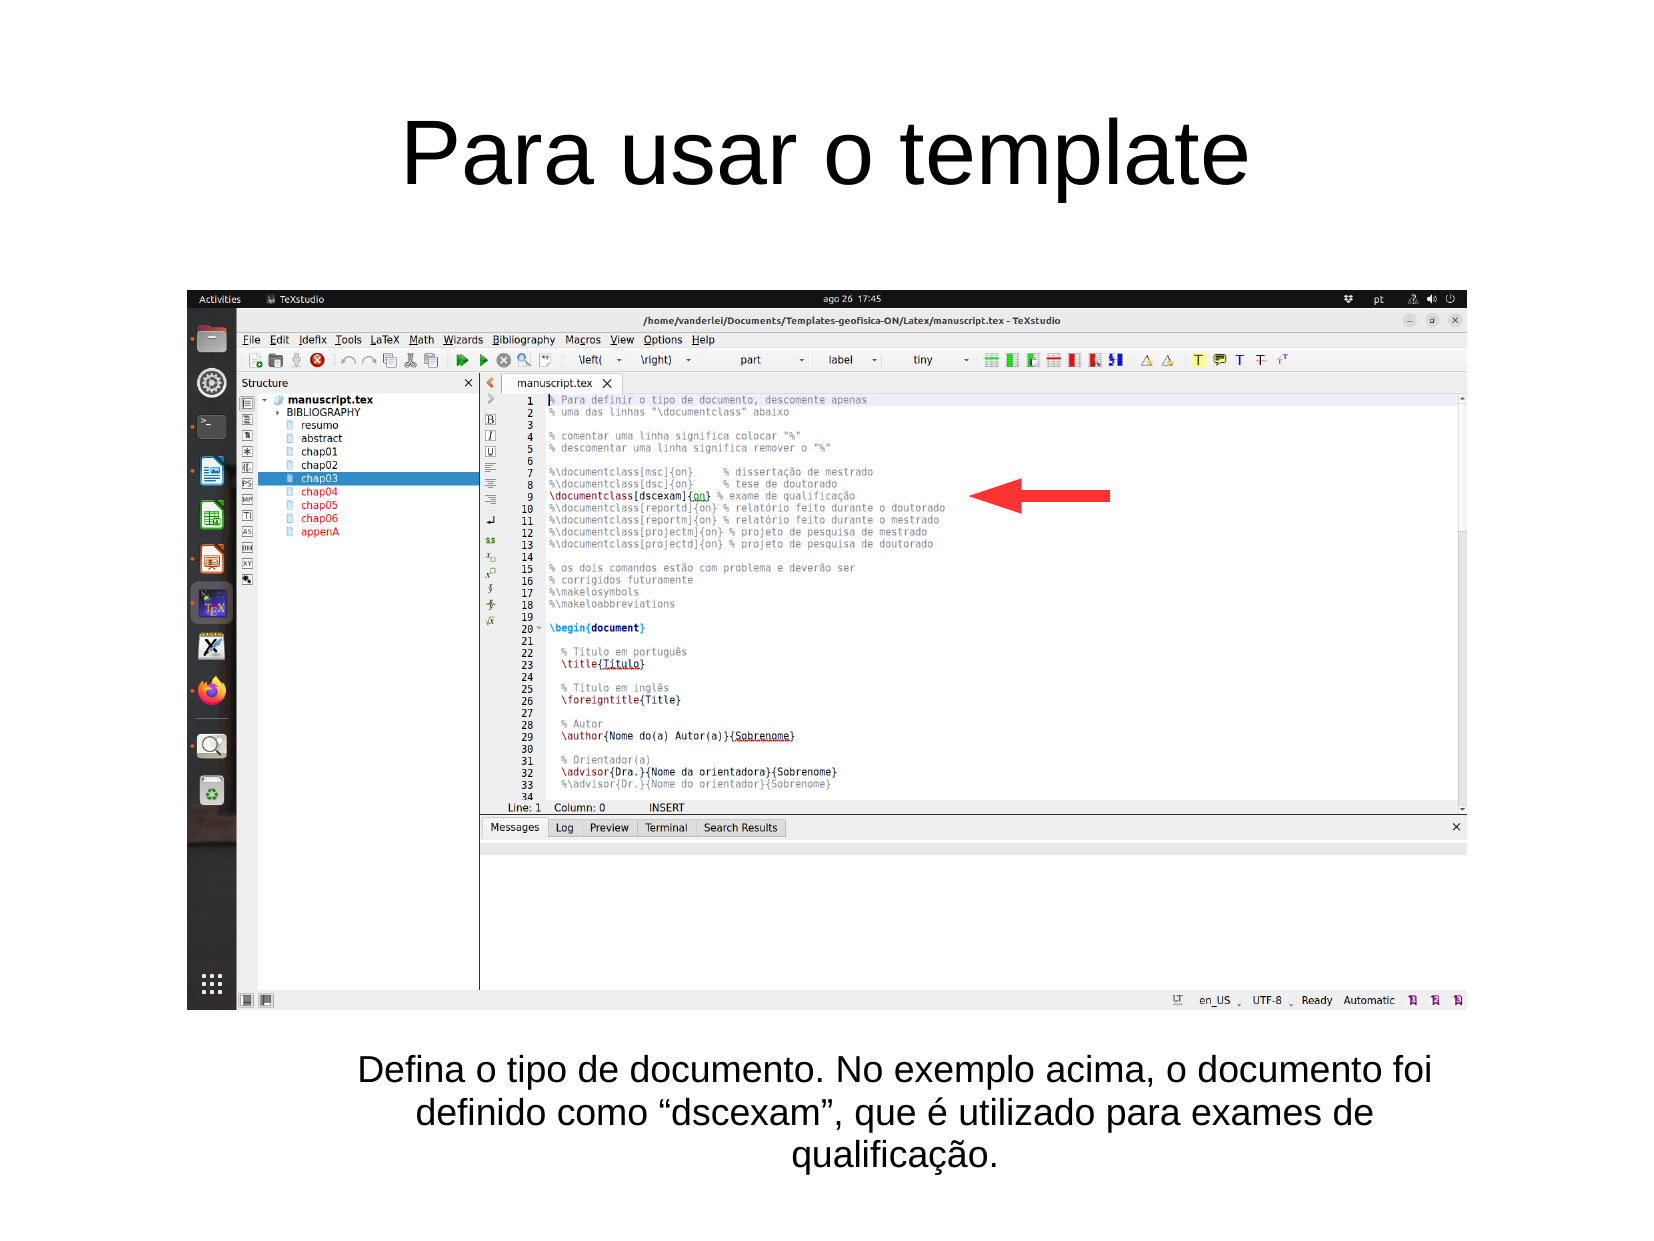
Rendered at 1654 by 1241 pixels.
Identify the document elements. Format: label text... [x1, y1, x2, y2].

picture [187, 290, 1467, 1010]
title Para usar o template [82, 49, 1571, 257]
text_box Defina o tipo de documento. No exemplo acima, o documento foi definido como “dscexam”, que é utilizado para exames de qualificação. [342, 1041, 1512, 1183]
